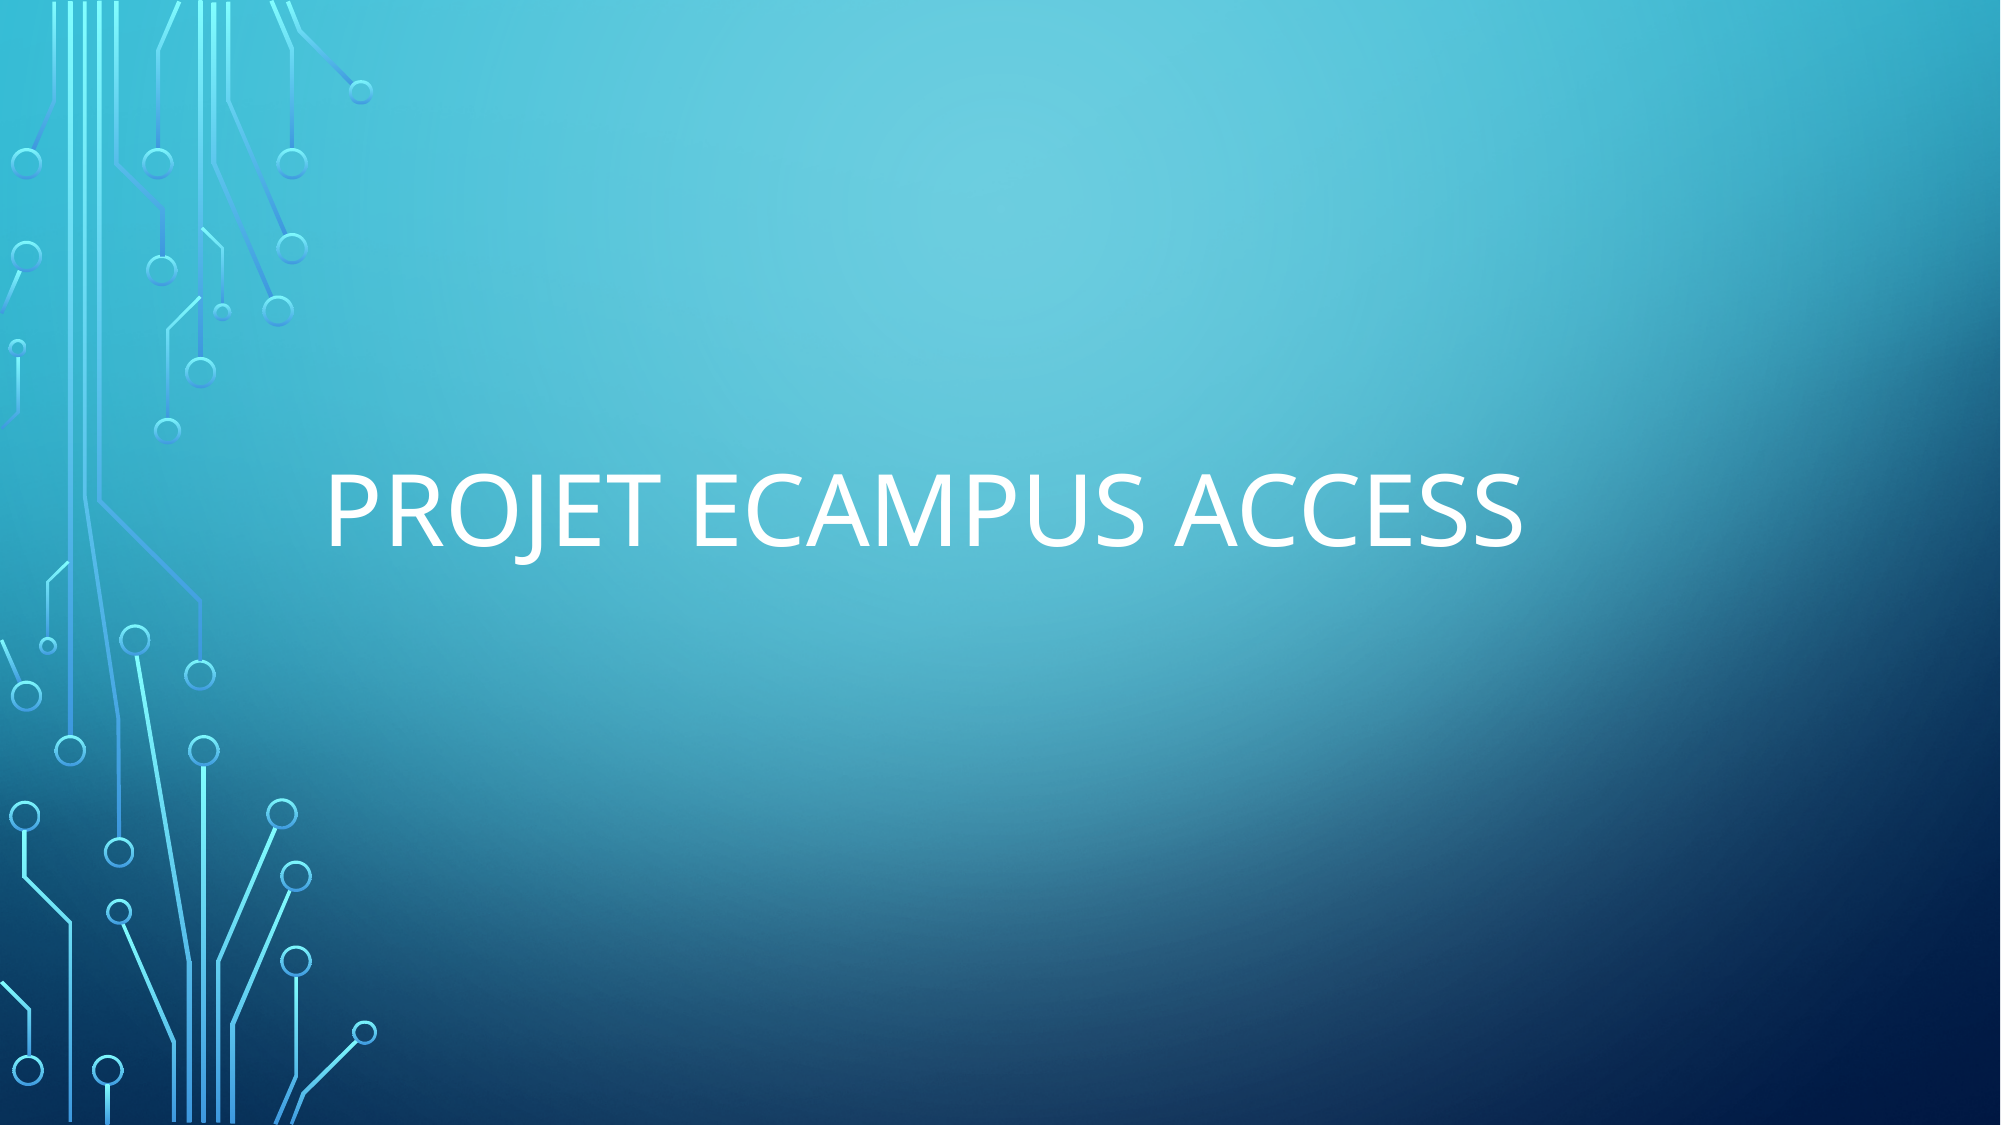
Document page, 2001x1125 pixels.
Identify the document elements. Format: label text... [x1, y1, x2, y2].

title Projet ecampus access [307, 184, 1750, 576]
